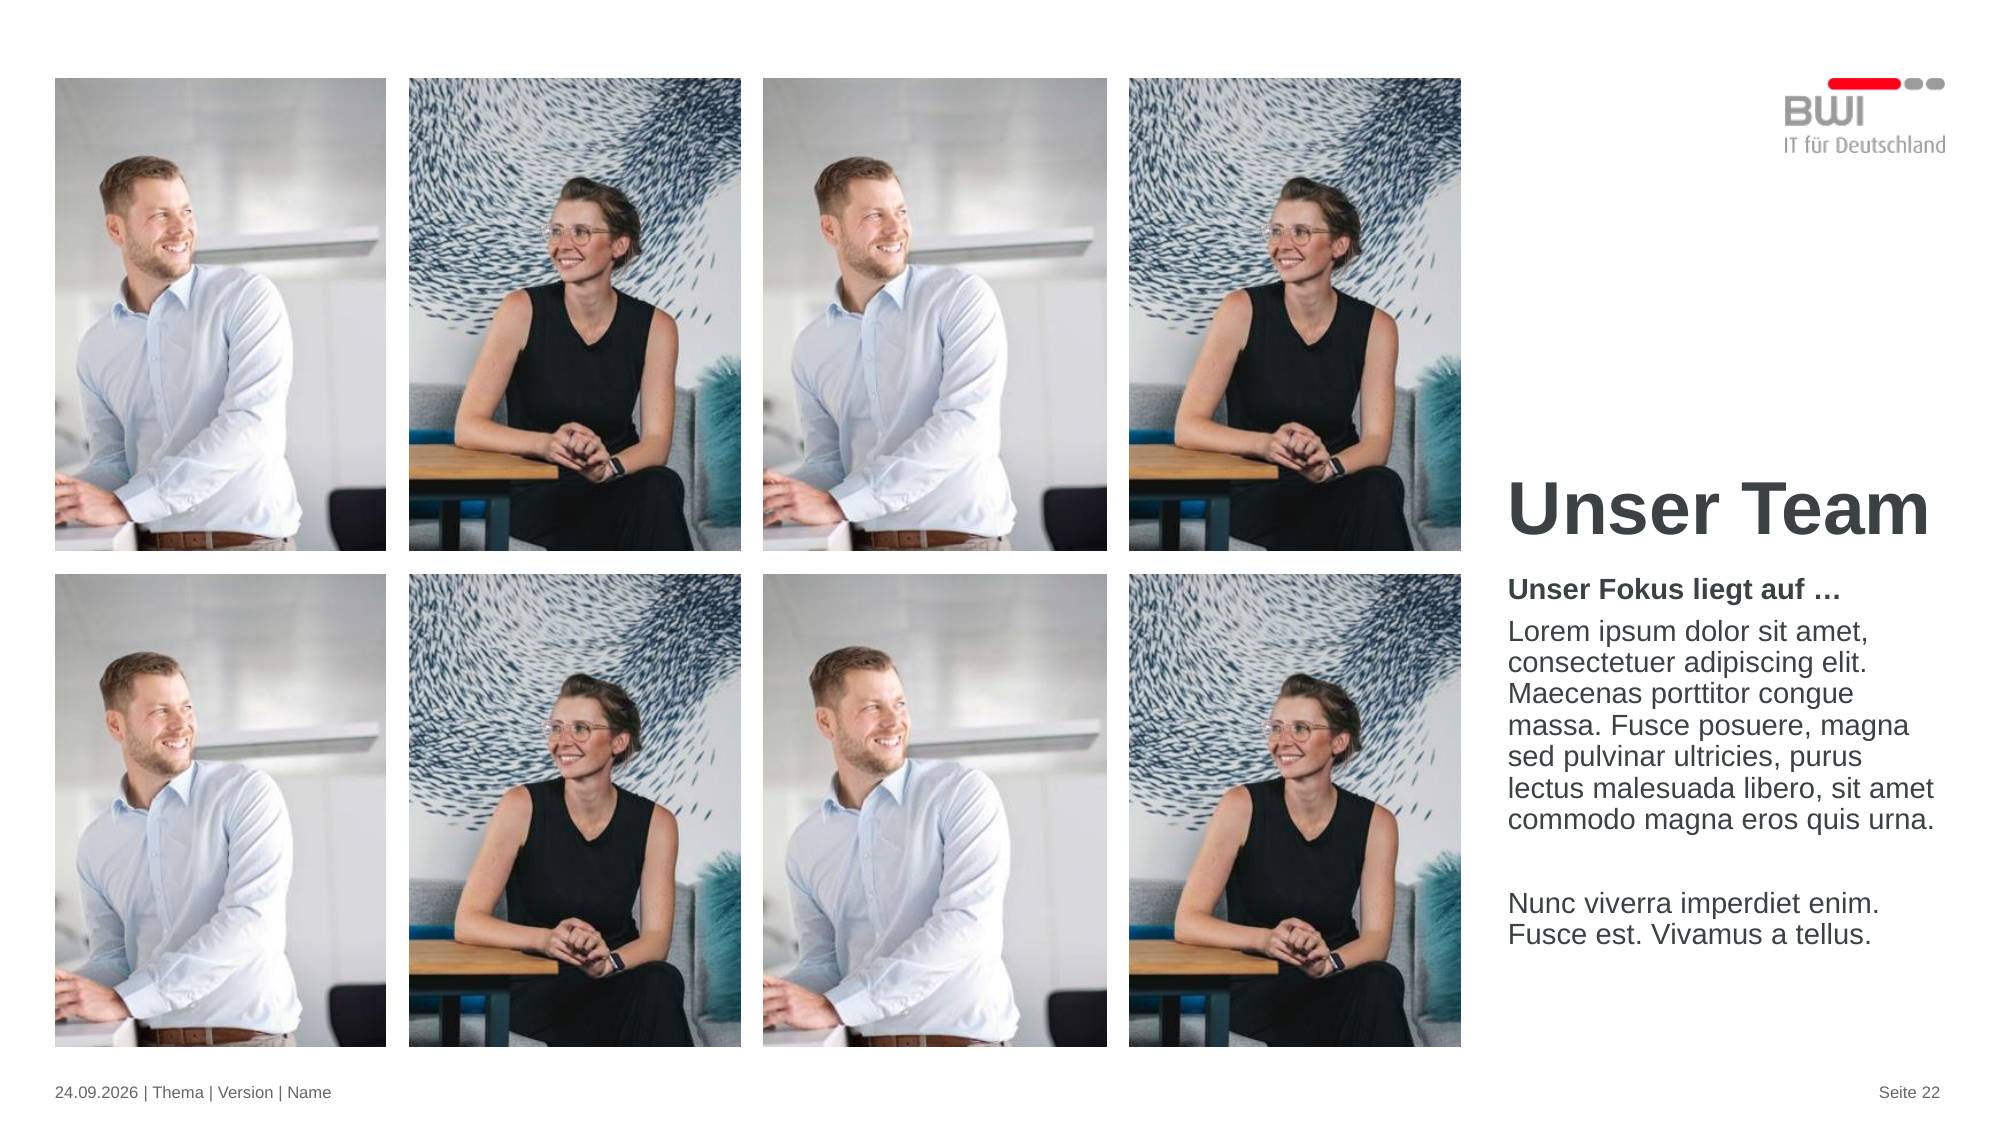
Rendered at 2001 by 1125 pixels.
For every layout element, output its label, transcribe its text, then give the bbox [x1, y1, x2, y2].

picture [763, 574, 1107, 1047]
picture [409, 574, 741, 1047]
title Unser Team [1507, 302, 1945, 551]
picture [763, 78, 1107, 551]
picture [1129, 574, 1461, 1047]
picture [55, 574, 386, 1047]
picture [1785, 78, 1945, 153]
picture [1129, 78, 1461, 551]
picture [55, 78, 386, 551]
picture [409, 78, 741, 551]
slide_number Seite <number> [1820, 1079, 1945, 1104]
list Unser Fokus liegt auf … Lorem ipsum dolor sit amet, consectetuer adipiscing elit. Maecenas porttitor congue massa. Fusce posuere, magna sed pulvinar ultricies, purus lectus malesuada libero, sit amet commodo magna eros quis urna. Nunc viverra imperdiet enim. Fusce est. Vivamus a tellus. [1507, 574, 1945, 1047]
